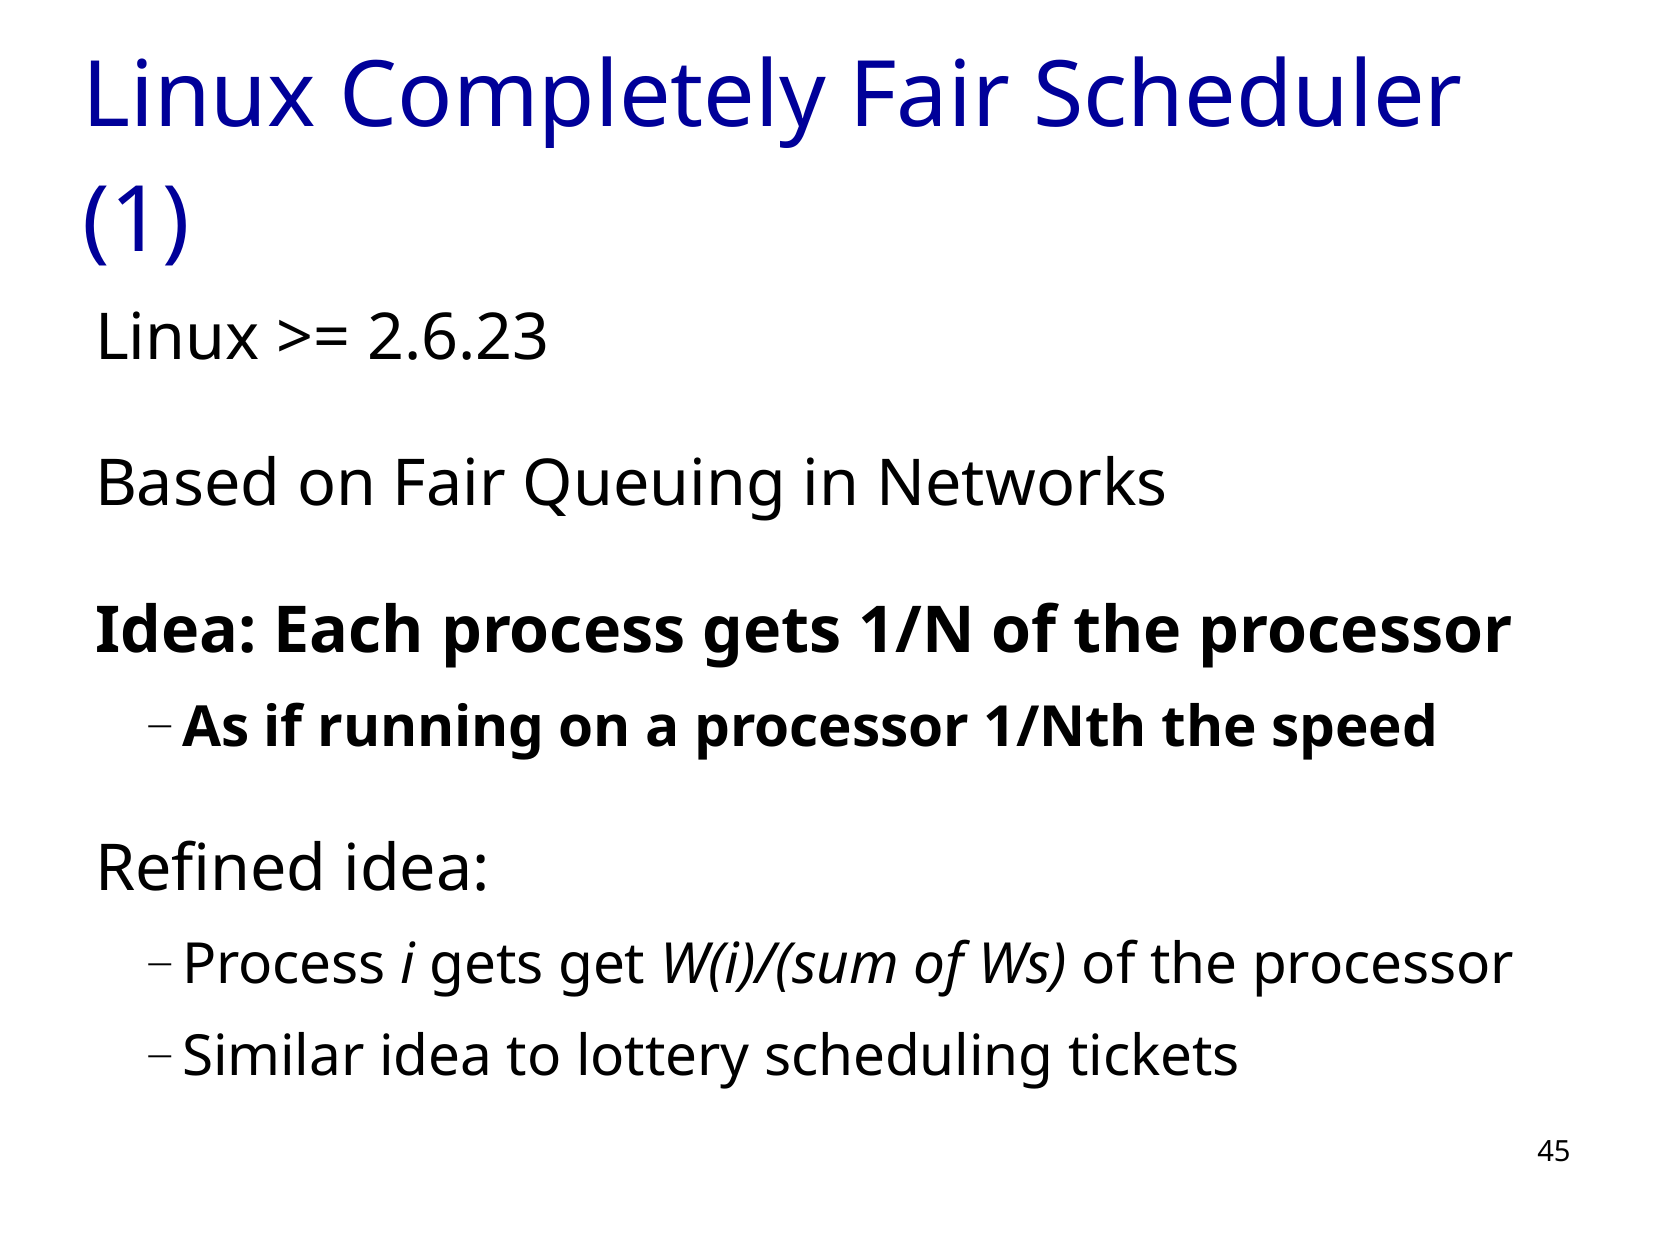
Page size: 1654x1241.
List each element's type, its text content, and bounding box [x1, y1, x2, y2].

title Linux Completely Fair Scheduler (1) [82, 49, 1571, 257]
list Linux >= 2.6.23 Based on Fair Queuing in Networks Idea: Each process gets 1/N of the processor As if running on a processor 1/Nth the speed Refined idea: Process i gets get W(i)/(sum of Ws) of the processor Similar idea to lottery scheduling tickets [60, 290, 1571, 1096]
